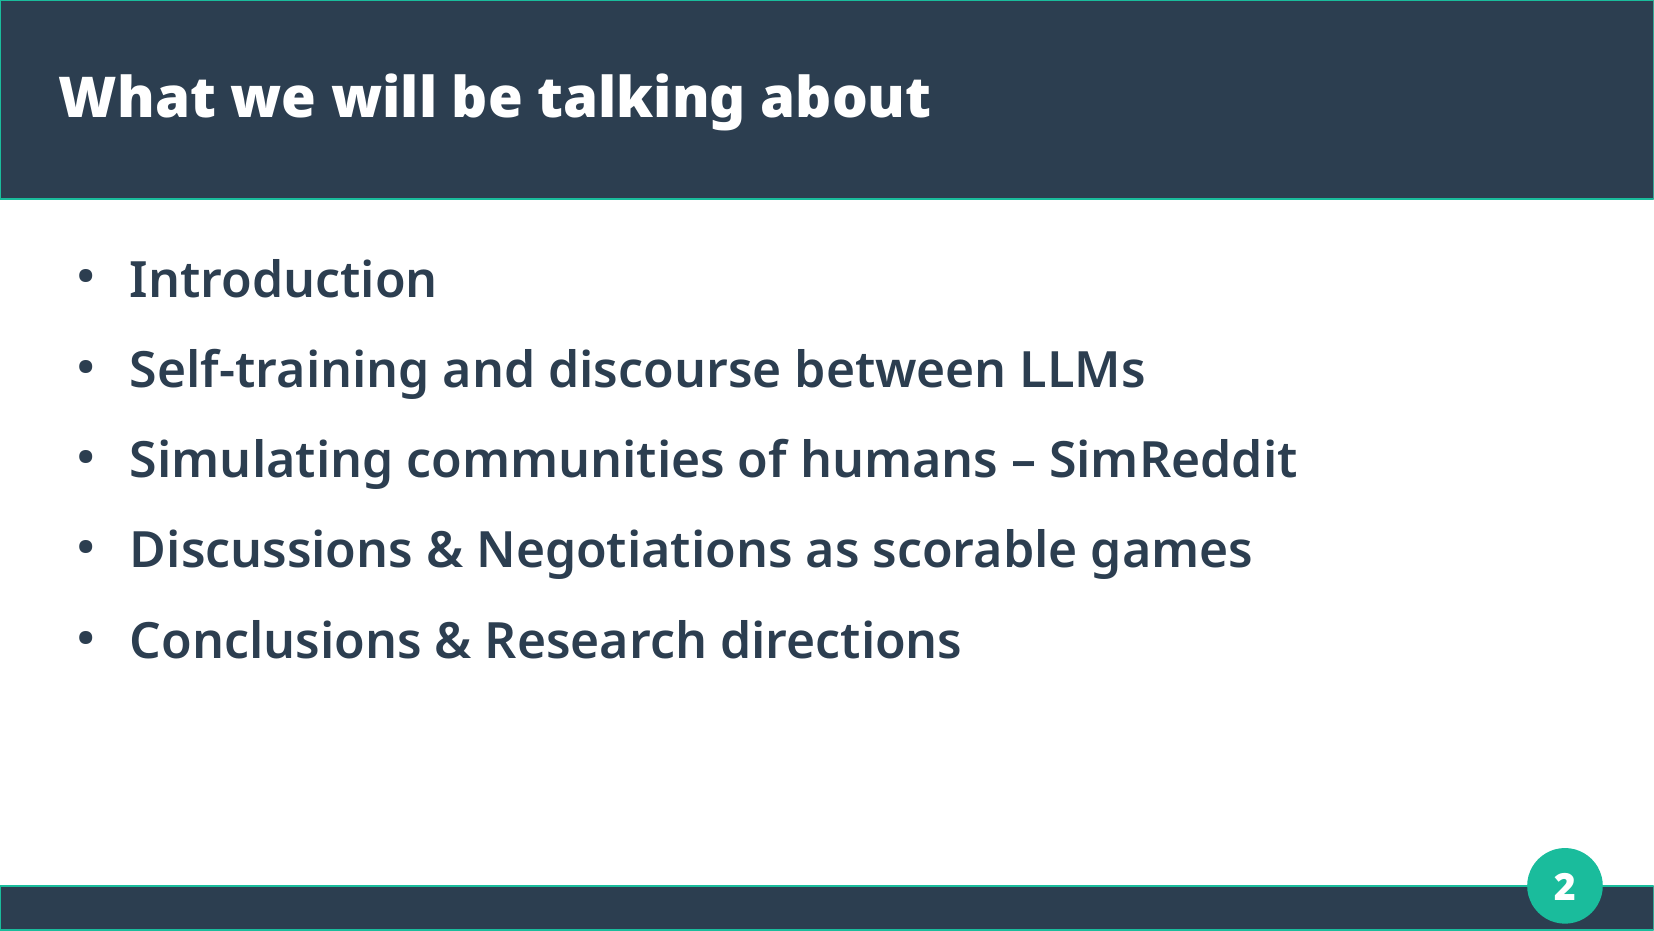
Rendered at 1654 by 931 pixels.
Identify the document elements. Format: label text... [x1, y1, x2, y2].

list Introduction Self-training and discourse between LLMs Simulating communities of humans – SimReddit Discussions & Negotiations as scorable games Conclusions & Research directions [59, 243, 1595, 864]
title What we will be talking about [59, 37, 1595, 156]
